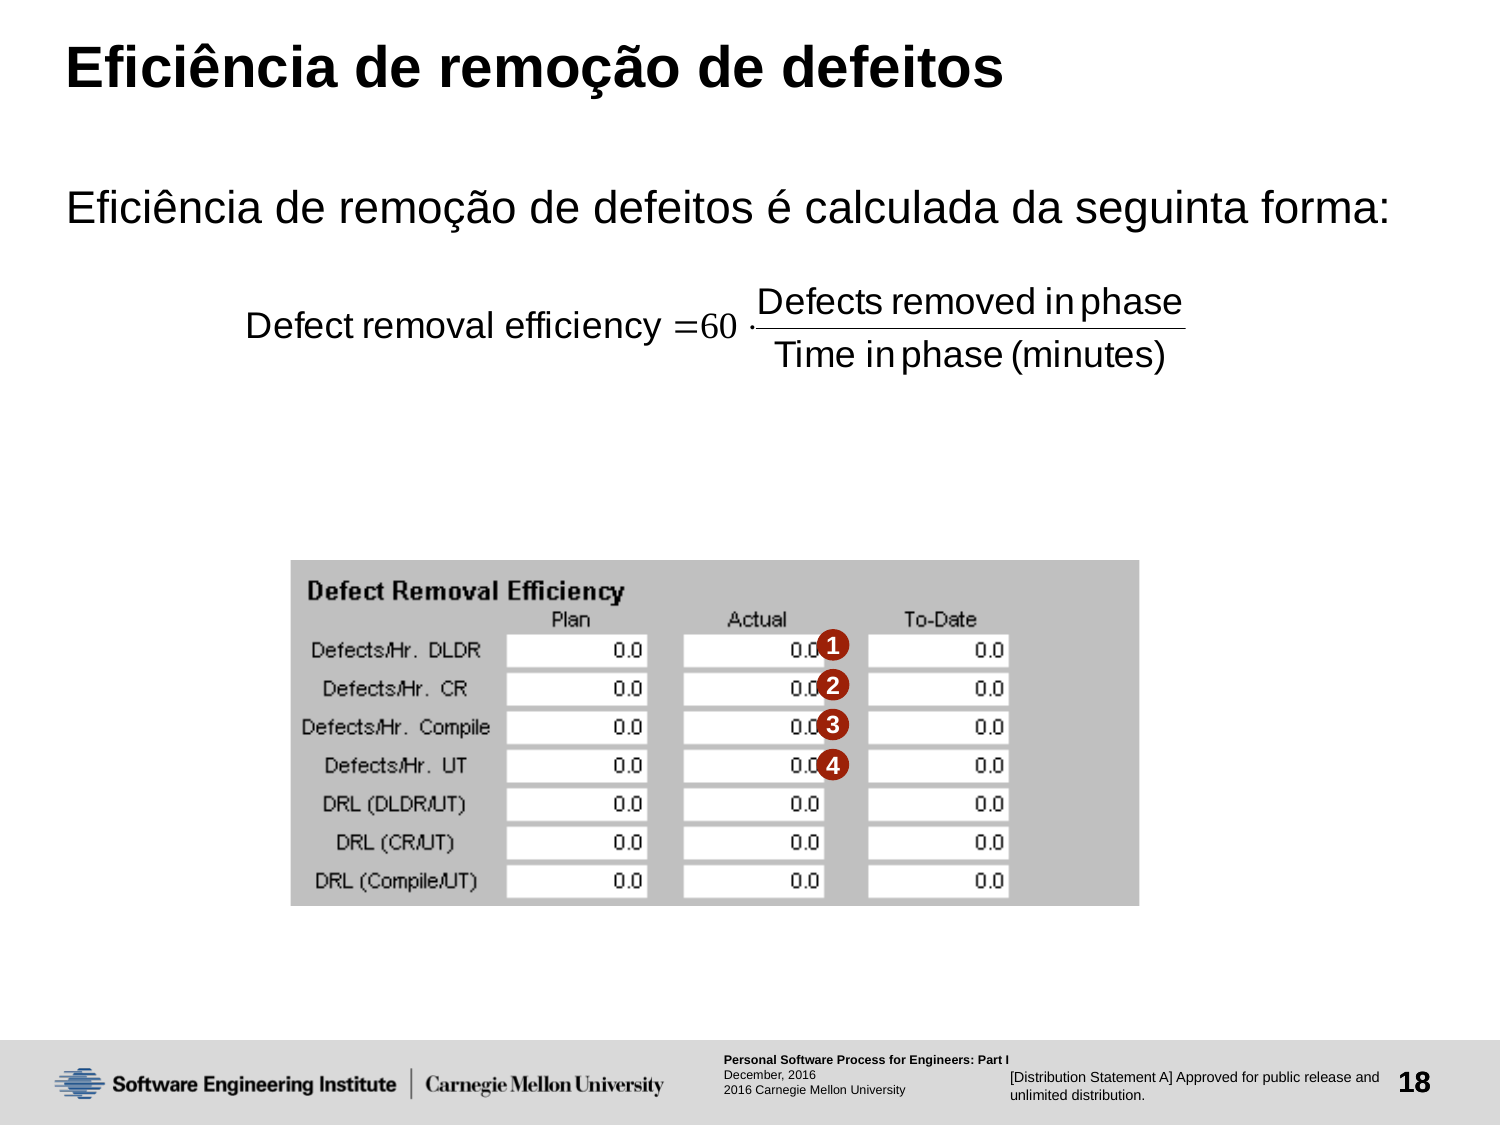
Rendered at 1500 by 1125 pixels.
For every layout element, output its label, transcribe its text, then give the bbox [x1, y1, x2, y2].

picture [290, 560, 1140, 906]
title Eficiência de remoção de defeitos [65, 37, 1313, 148]
list Eficiência de remoção de defeitos é calculada da seguinta forma: [65, 177, 1431, 1000]
picture [241, 279, 1194, 382]
picture [46, 1061, 673, 1104]
